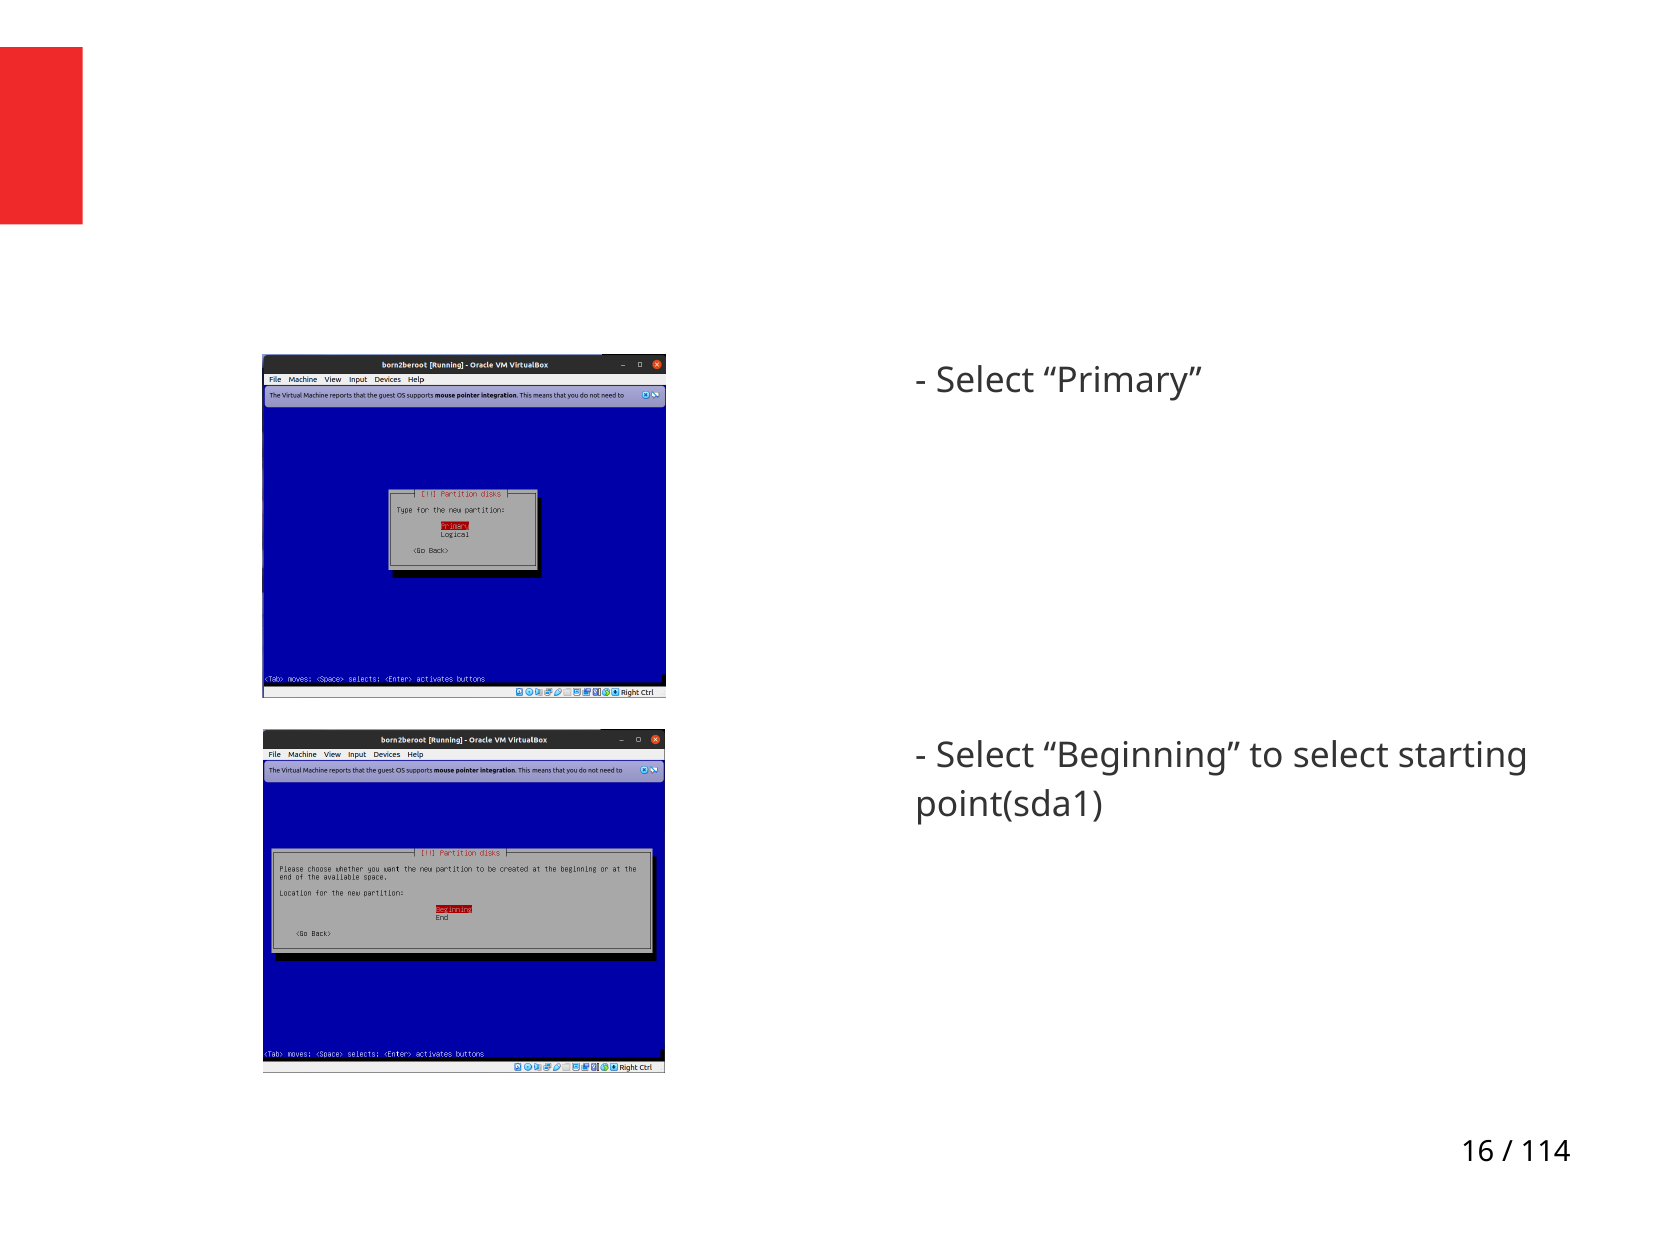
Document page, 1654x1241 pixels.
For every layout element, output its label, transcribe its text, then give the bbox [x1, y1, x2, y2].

picture [263, 729, 665, 1074]
list - Select “Primary” [844, 354, 1536, 698]
picture [262, 354, 666, 698]
list - Select “Beginning” to select starting point(sda1) [844, 730, 1536, 1074]
